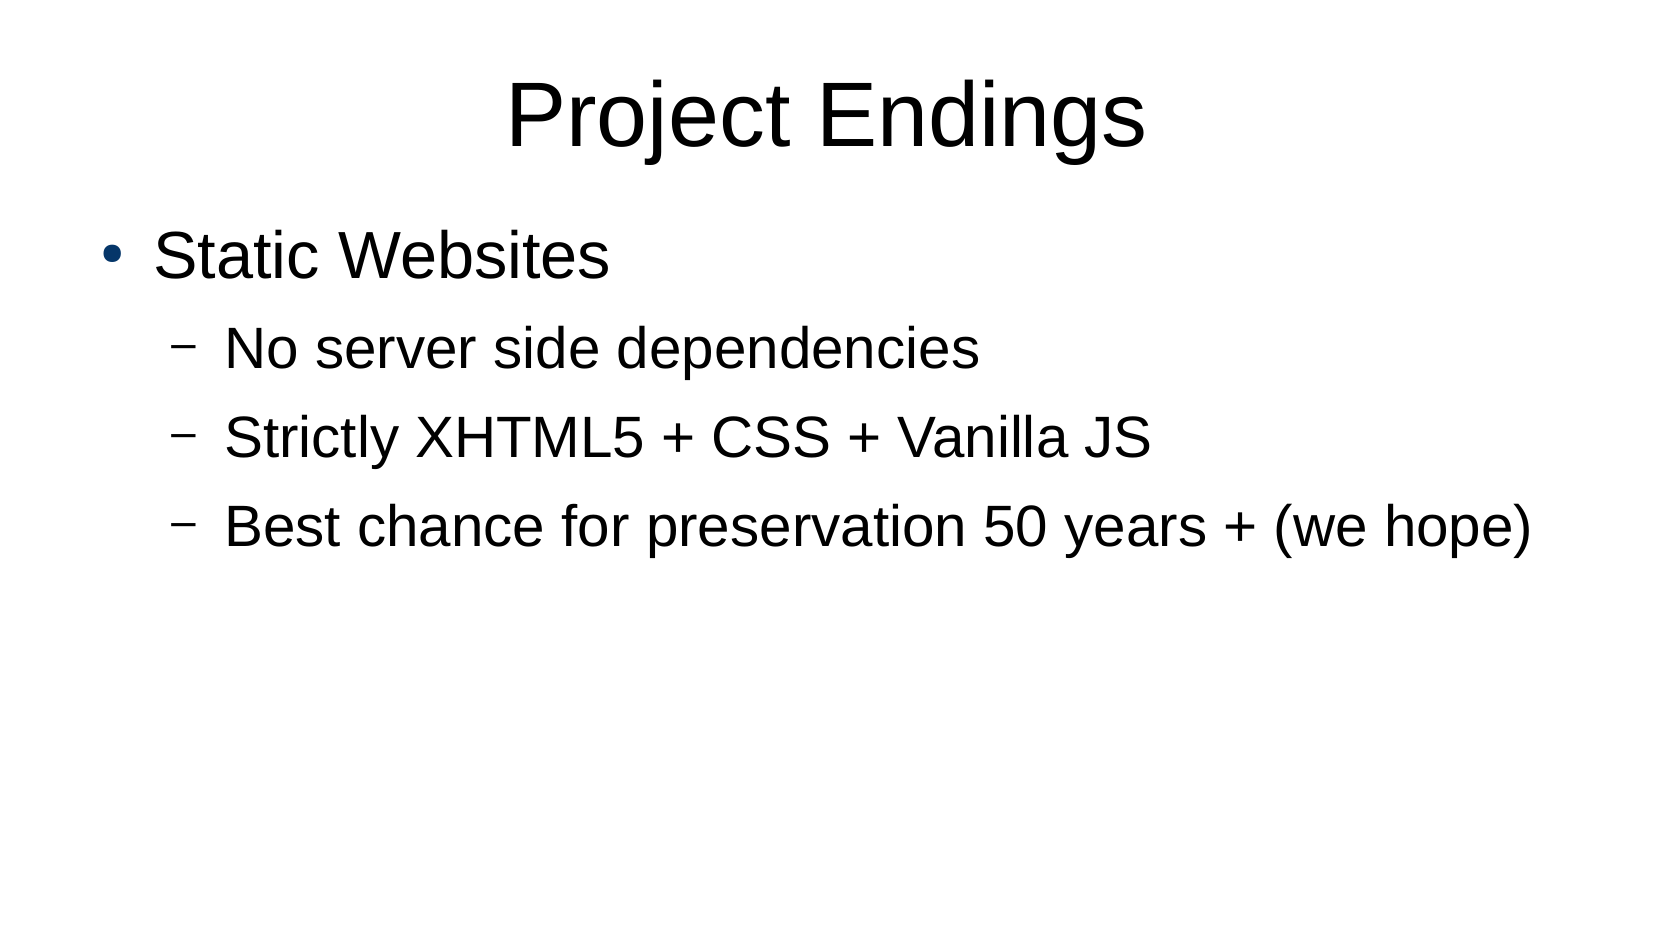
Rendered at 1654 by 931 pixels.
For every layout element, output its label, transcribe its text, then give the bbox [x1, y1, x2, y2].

list Static Websites No server side dependencies Strictly XHTML5 + CSS + Vanilla JS Best chance for preservation 50 years + (we hope) [82, 217, 1571, 758]
title Project Endings [82, 37, 1571, 193]
